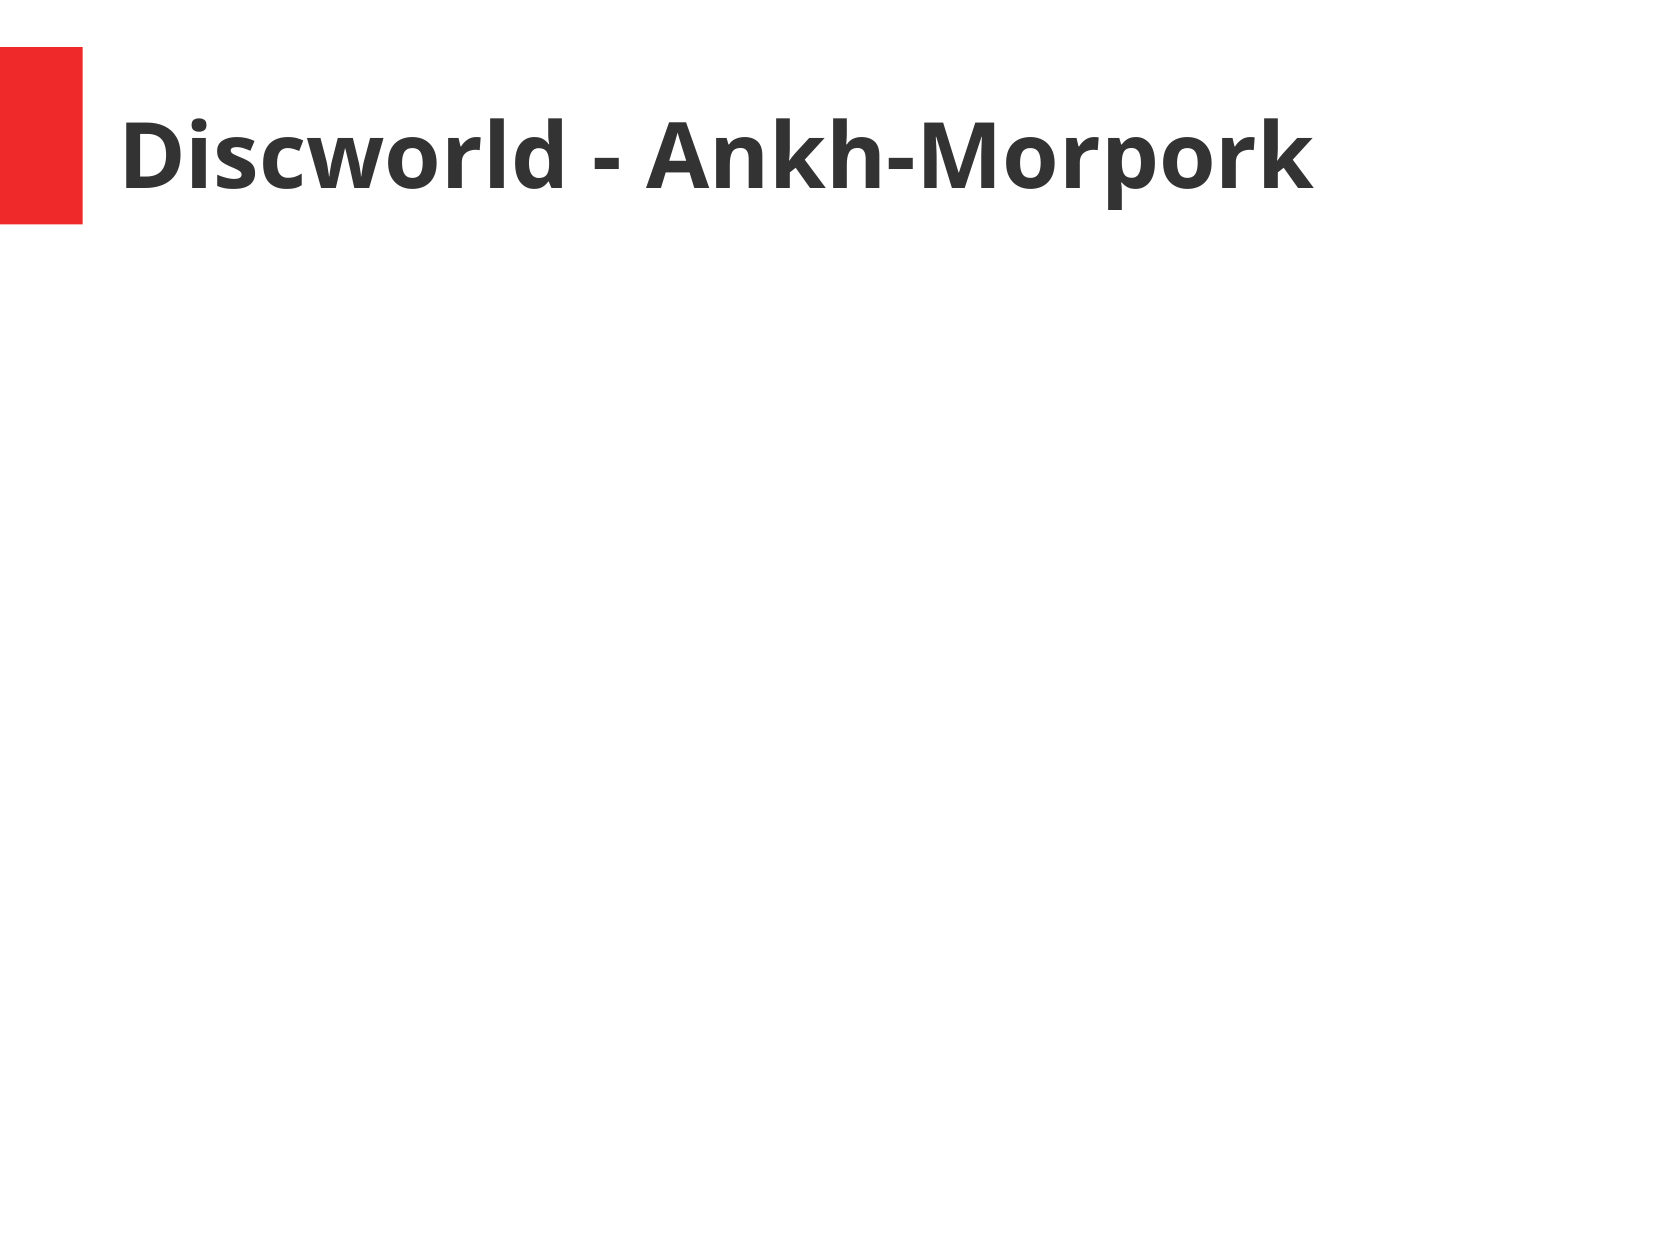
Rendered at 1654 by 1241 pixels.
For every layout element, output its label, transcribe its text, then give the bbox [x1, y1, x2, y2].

title Discworld - Ankh-Morpork [118, 49, 1571, 257]
